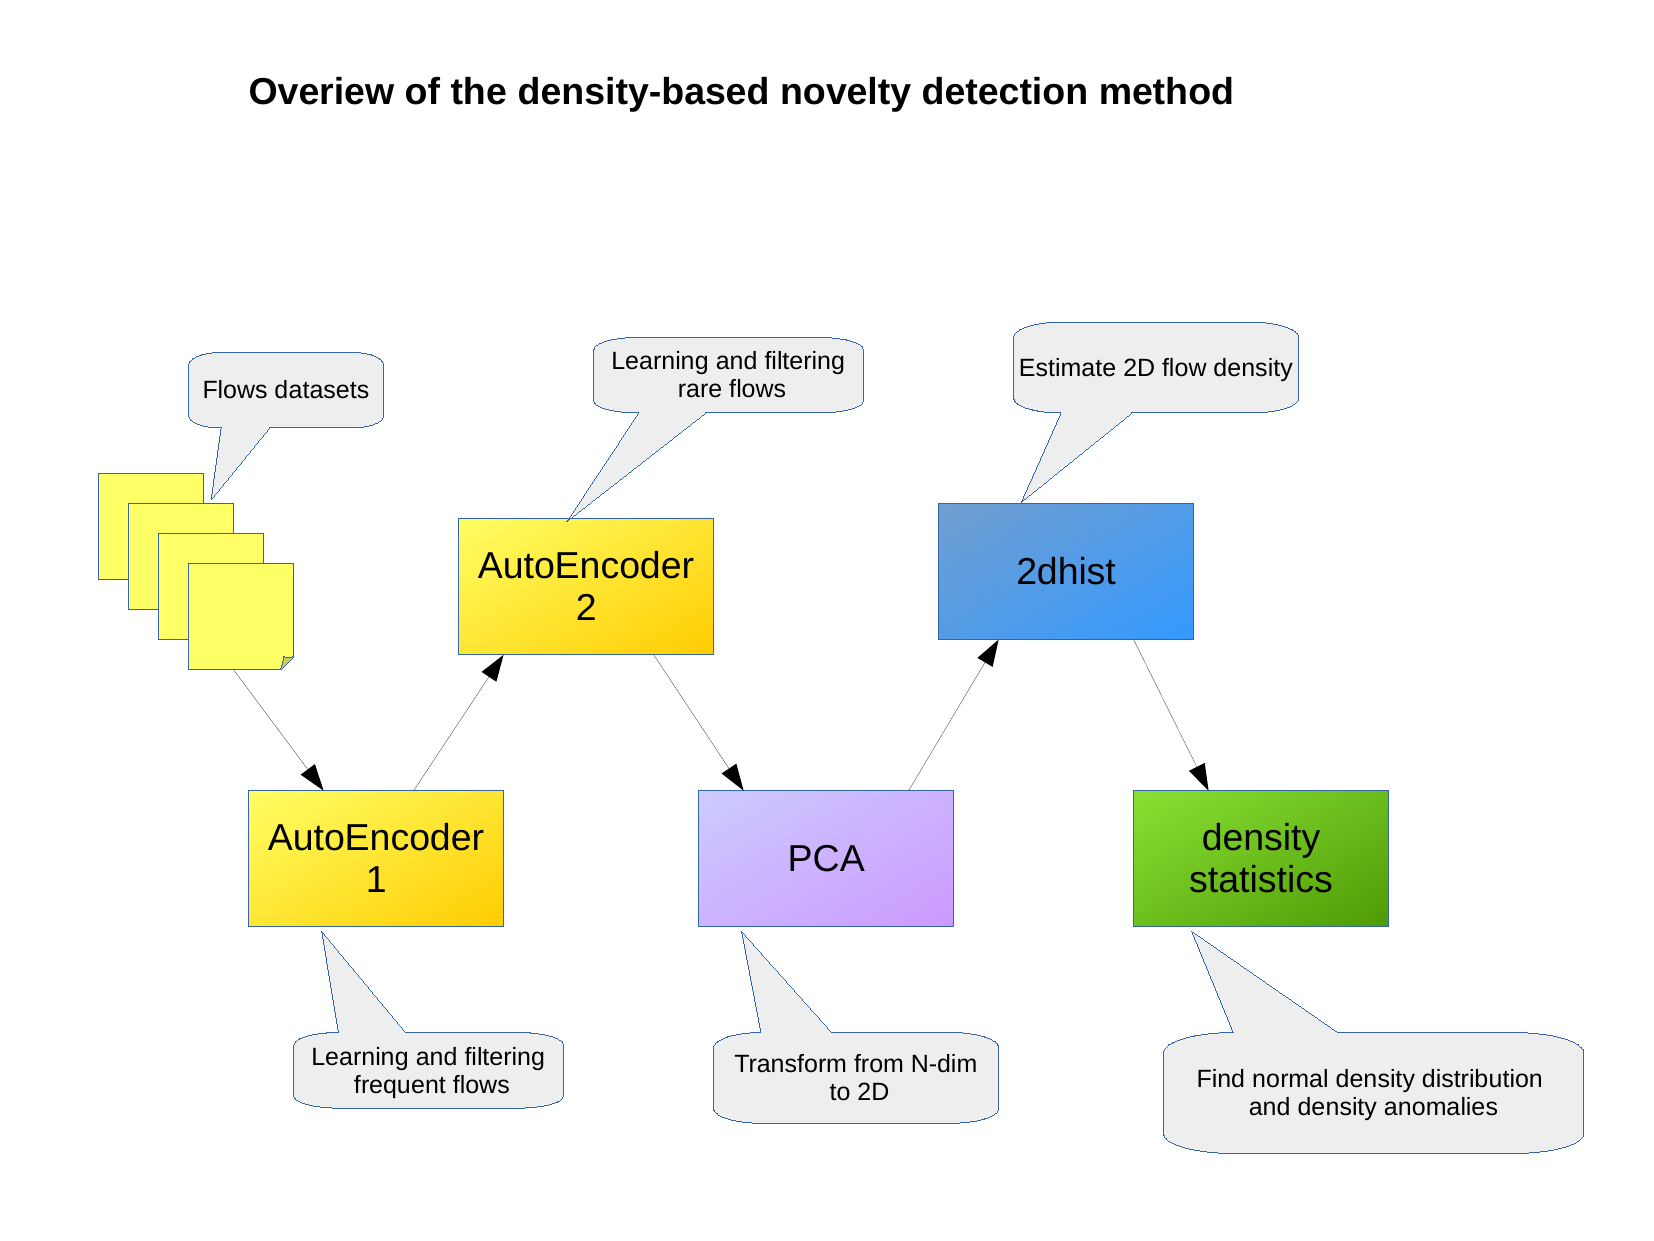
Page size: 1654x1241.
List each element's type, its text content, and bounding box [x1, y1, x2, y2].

text_box Estimate 2D flow density [1013, 322, 1299, 503]
text_box AutoEncoder 2 [458, 518, 714, 655]
text_box Learning and filtering frequent flows [293, 931, 564, 1109]
text_box AutoEncoder 1 [248, 790, 504, 927]
text_box density statistics [1133, 790, 1389, 927]
text_box [98, 473, 294, 670]
text_box Find normal density distribution and density anomalies [1163, 931, 1584, 1154]
text_box Overiew of the density-based novelty detection method [233, 63, 1261, 121]
text_box 2dhist [938, 503, 1194, 640]
text_box Learning and filtering rare flows [566, 337, 864, 522]
text_box PCA [698, 790, 954, 927]
text_box Flows datasets [188, 352, 384, 500]
text_box Transform from N-dim to 2D [713, 931, 999, 1124]
